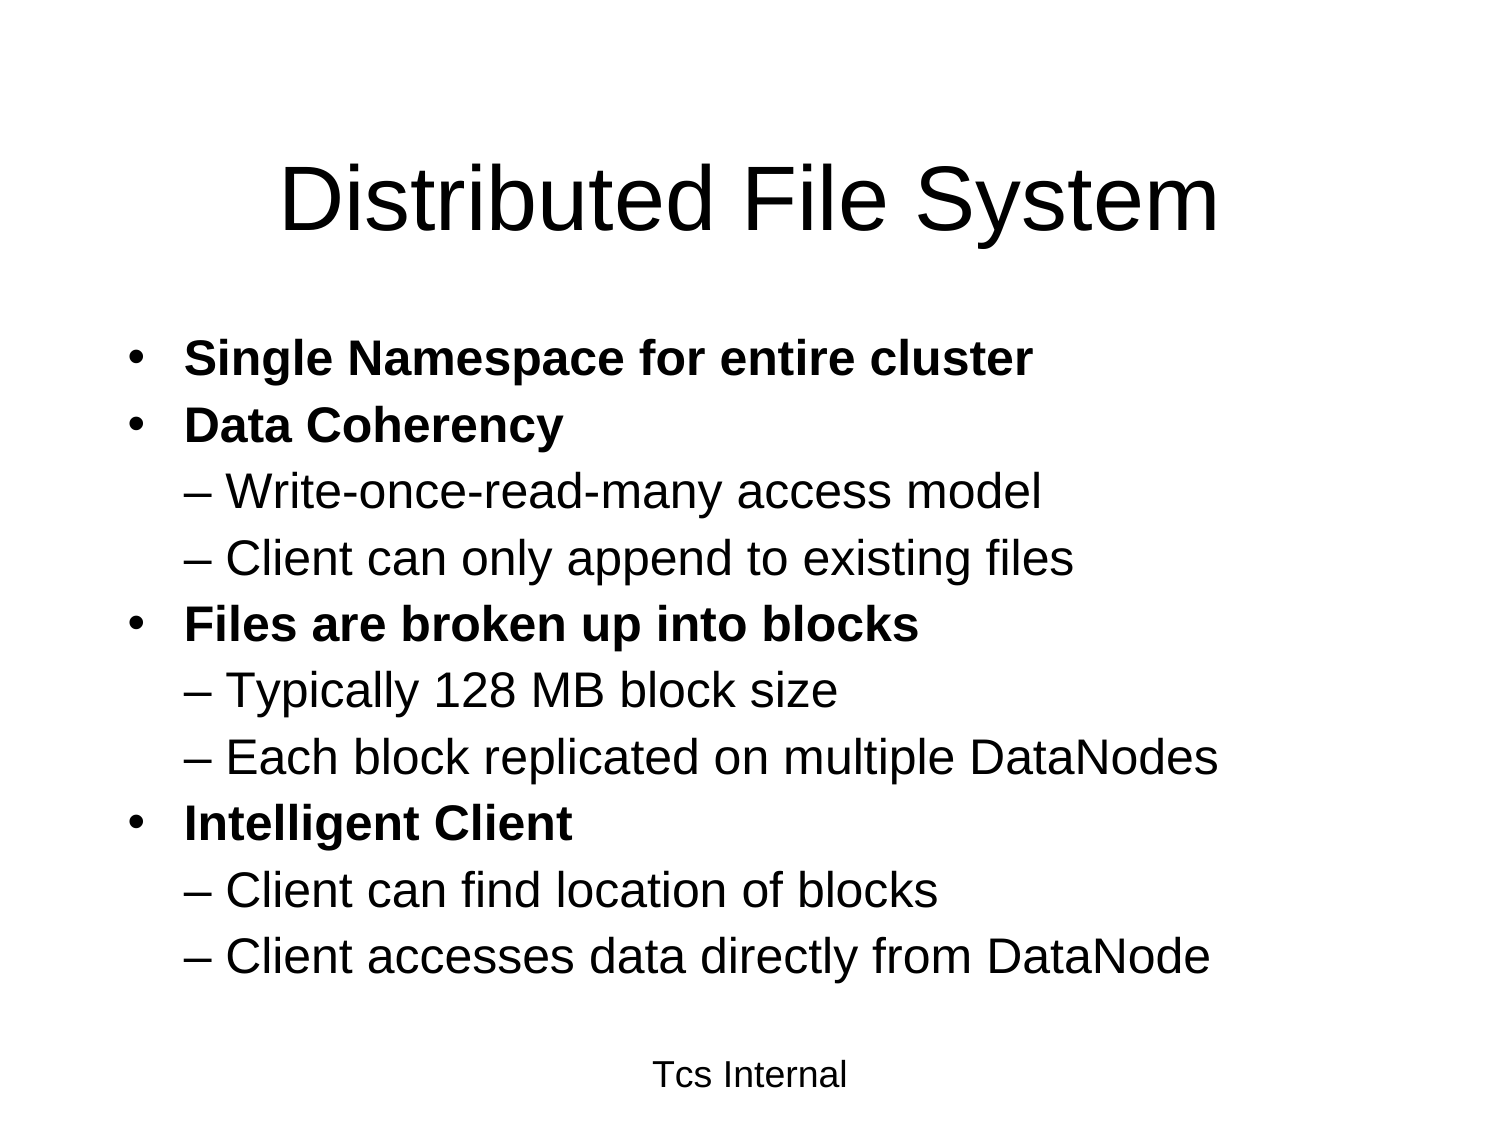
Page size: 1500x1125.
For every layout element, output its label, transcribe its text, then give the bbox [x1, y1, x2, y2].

title Distributed File System [112, 99, 1388, 288]
list Single Namespace for entire cluster Data Coherency – Write-once-read-many access model – Client can only append to existing files Files are broken up into blocks – Typically 128 MB block size – Each block replicated on multiple DataNodes Intelligent Client – Client can find location of blocks – Client accesses data directly from DataNode [112, 324, 1388, 1001]
